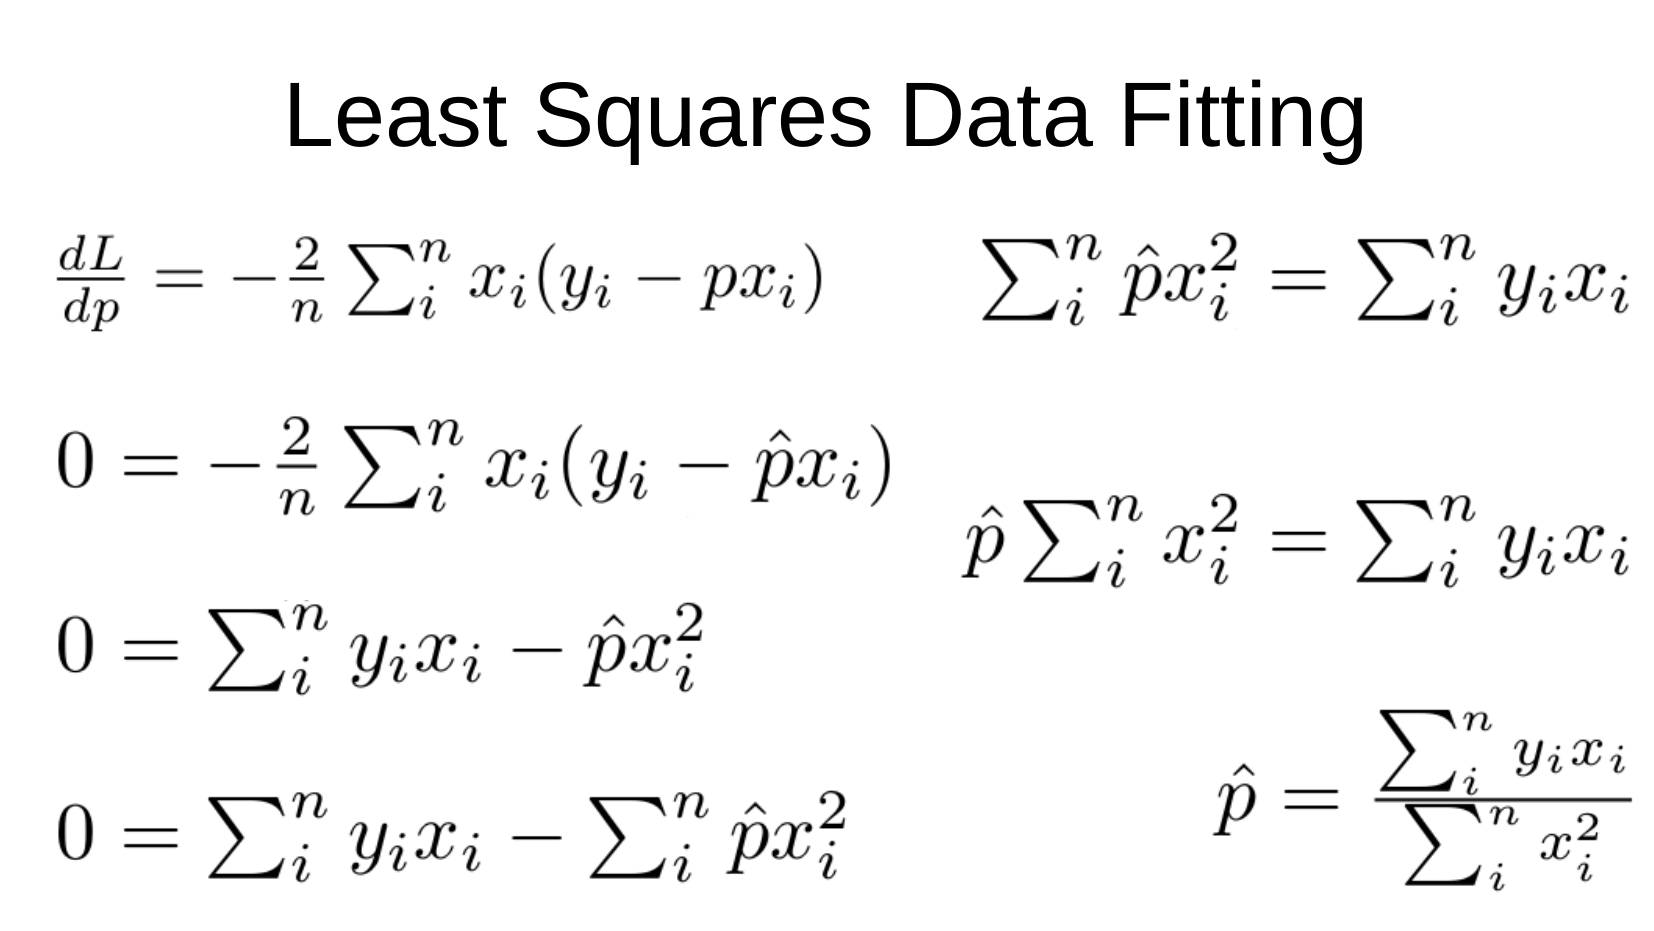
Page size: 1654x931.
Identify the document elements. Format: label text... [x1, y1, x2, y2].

picture [40, 600, 719, 701]
picture [975, 230, 1654, 331]
picture [1202, 707, 1654, 901]
title Least Squares Data Fitting [82, 37, 1571, 193]
picture [40, 788, 873, 886]
picture [40, 412, 916, 518]
picture [40, 224, 837, 333]
picture [952, 491, 1654, 592]
